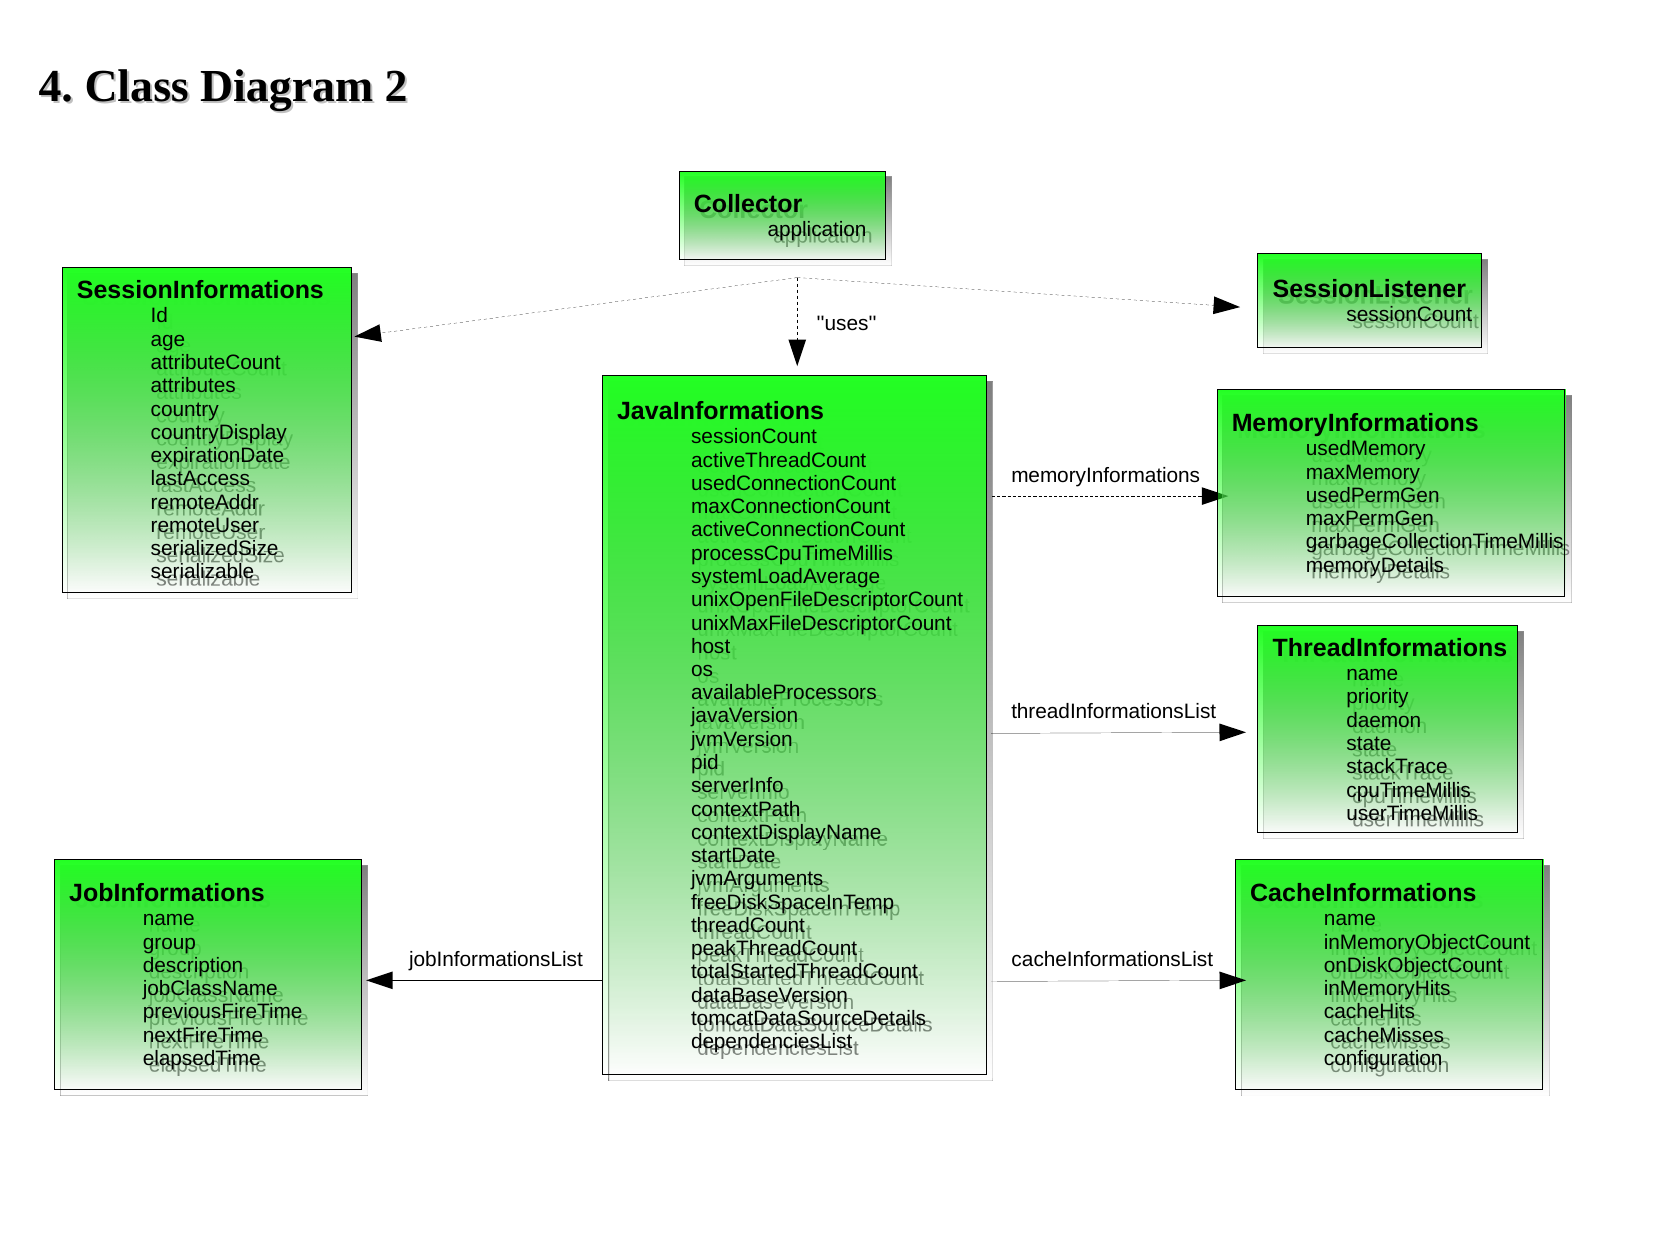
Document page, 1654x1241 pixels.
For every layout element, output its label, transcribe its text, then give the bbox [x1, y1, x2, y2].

text_box JobInformations name group description jobClassName previousFireTime nextFireTime elapsedTime [54, 859, 362, 1090]
text_box cacheInformationsList [996, 940, 1229, 979]
text_box ThreadInformations name priority daemon state stackTrace cpuTimeMillis userTimeMillis [1257, 625, 1518, 833]
text_box CacheInformations name inMemoryObjectCount onDiskObjectCount inMemoryHits cacheHits cacheMisses configuration [1235, 859, 1543, 1090]
text_box 4. Class Diagram 2 [23, 53, 423, 120]
text_box Collector application [679, 171, 886, 260]
text_box MemoryInformations usedMemory maxMemory usedPermGen maxPermGen garbageCollectionTimeMillis memoryDetails [1217, 389, 1565, 597]
text_box jobInformationsList [394, 940, 599, 979]
text_box JavaInformations sessionCount activeThreadCount usedConnectionCount maxConnectionCount activeConnectionCount processCpuTimeMillis systemLoadAverage unixOpenFileDescriptorCount unixMaxFileDescriptorCount host os availableProcessors javaVersion jvmVersion pid serverInfo contextPath contextDisplayName startDate jvmArguments freeDiskSpaceInTemp threadCount peakThreadCount totalStartedThreadCount dataBaseVersion tomcatDataSourceDetails dependenciesList [602, 375, 987, 1075]
text_box threadInformationsList [996, 692, 1232, 731]
text_box ''uses'' [801, 304, 892, 343]
text_box SessionInformations Id age attributeCount attributes country countryDisplay expirationDate lastAccess remoteAddr remoteUser serializedSize serializable [62, 267, 352, 593]
text_box SessionListener sessionCount [1257, 253, 1482, 348]
text_box memoryInformations [996, 456, 1217, 495]
